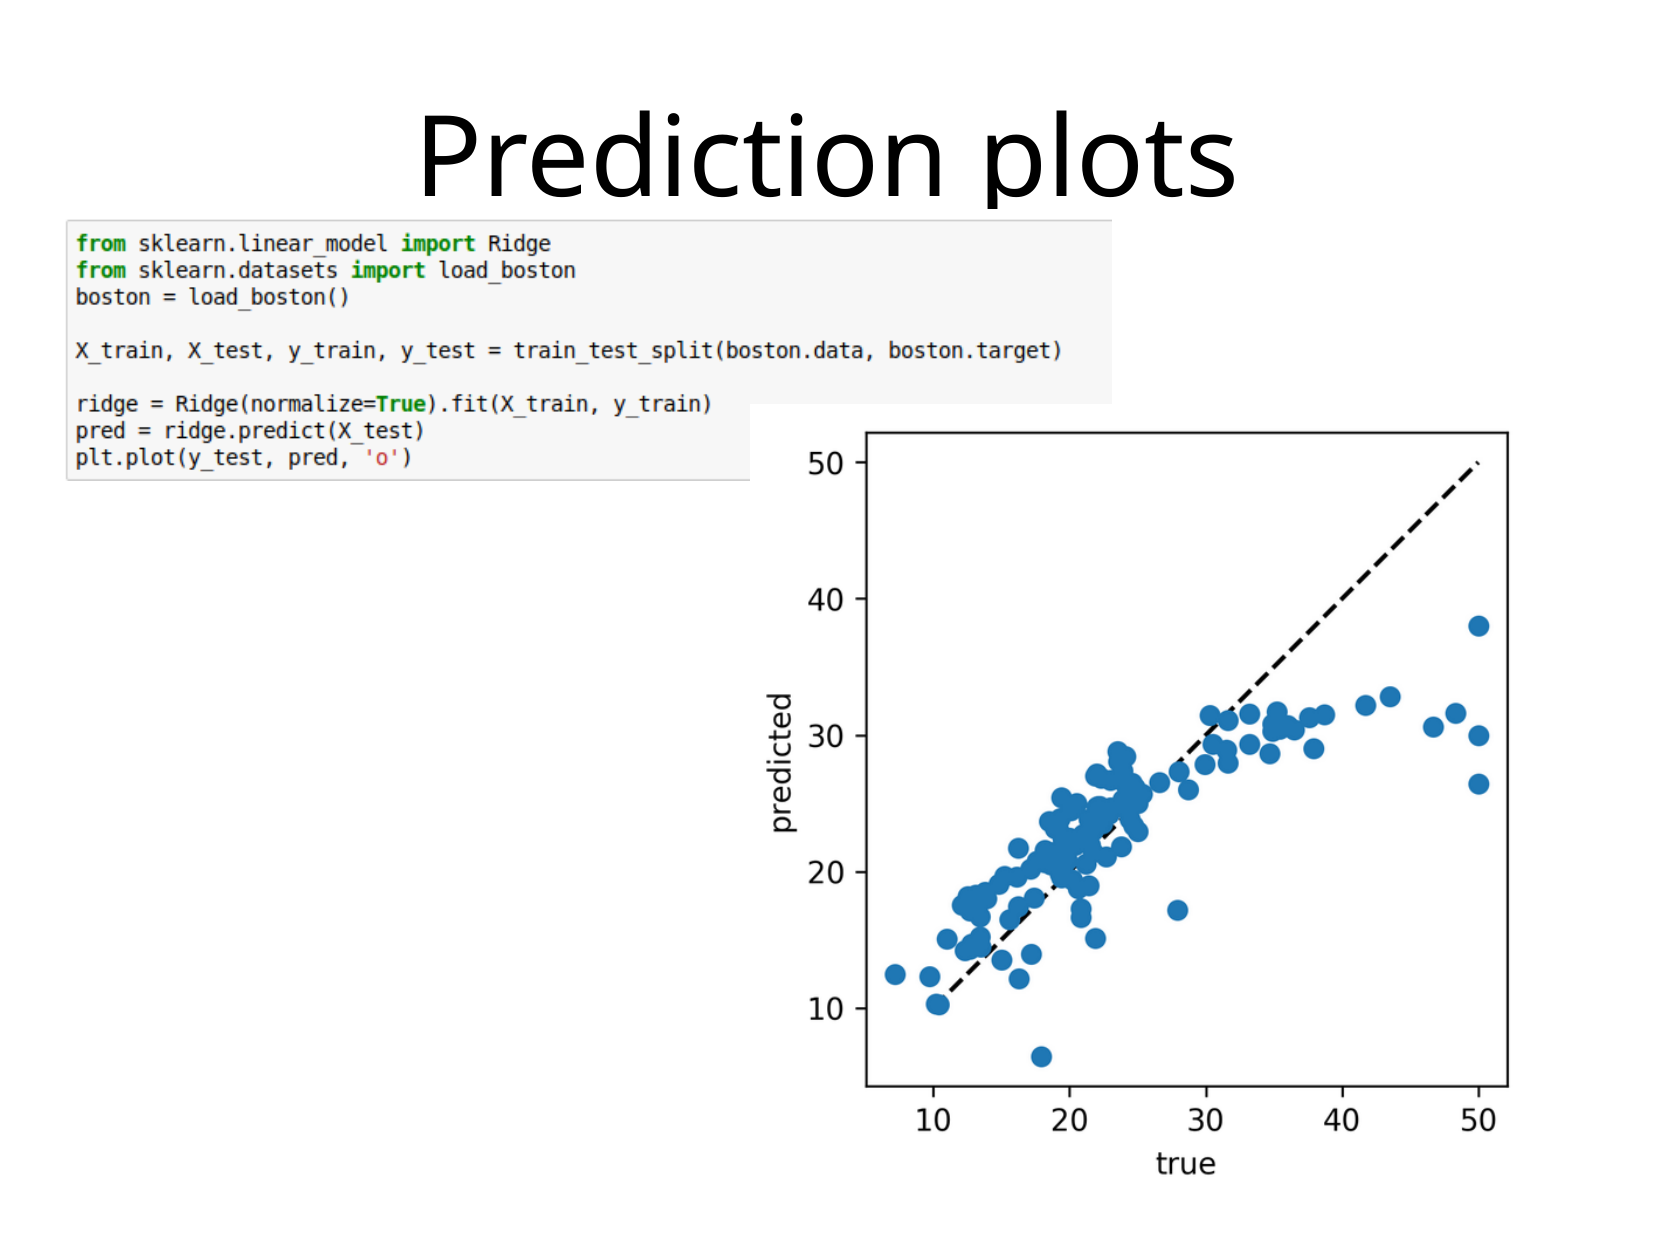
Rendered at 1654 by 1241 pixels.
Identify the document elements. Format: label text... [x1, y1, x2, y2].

picture [60, 209, 1523, 1184]
title Prediction plots [82, 49, 1571, 257]
